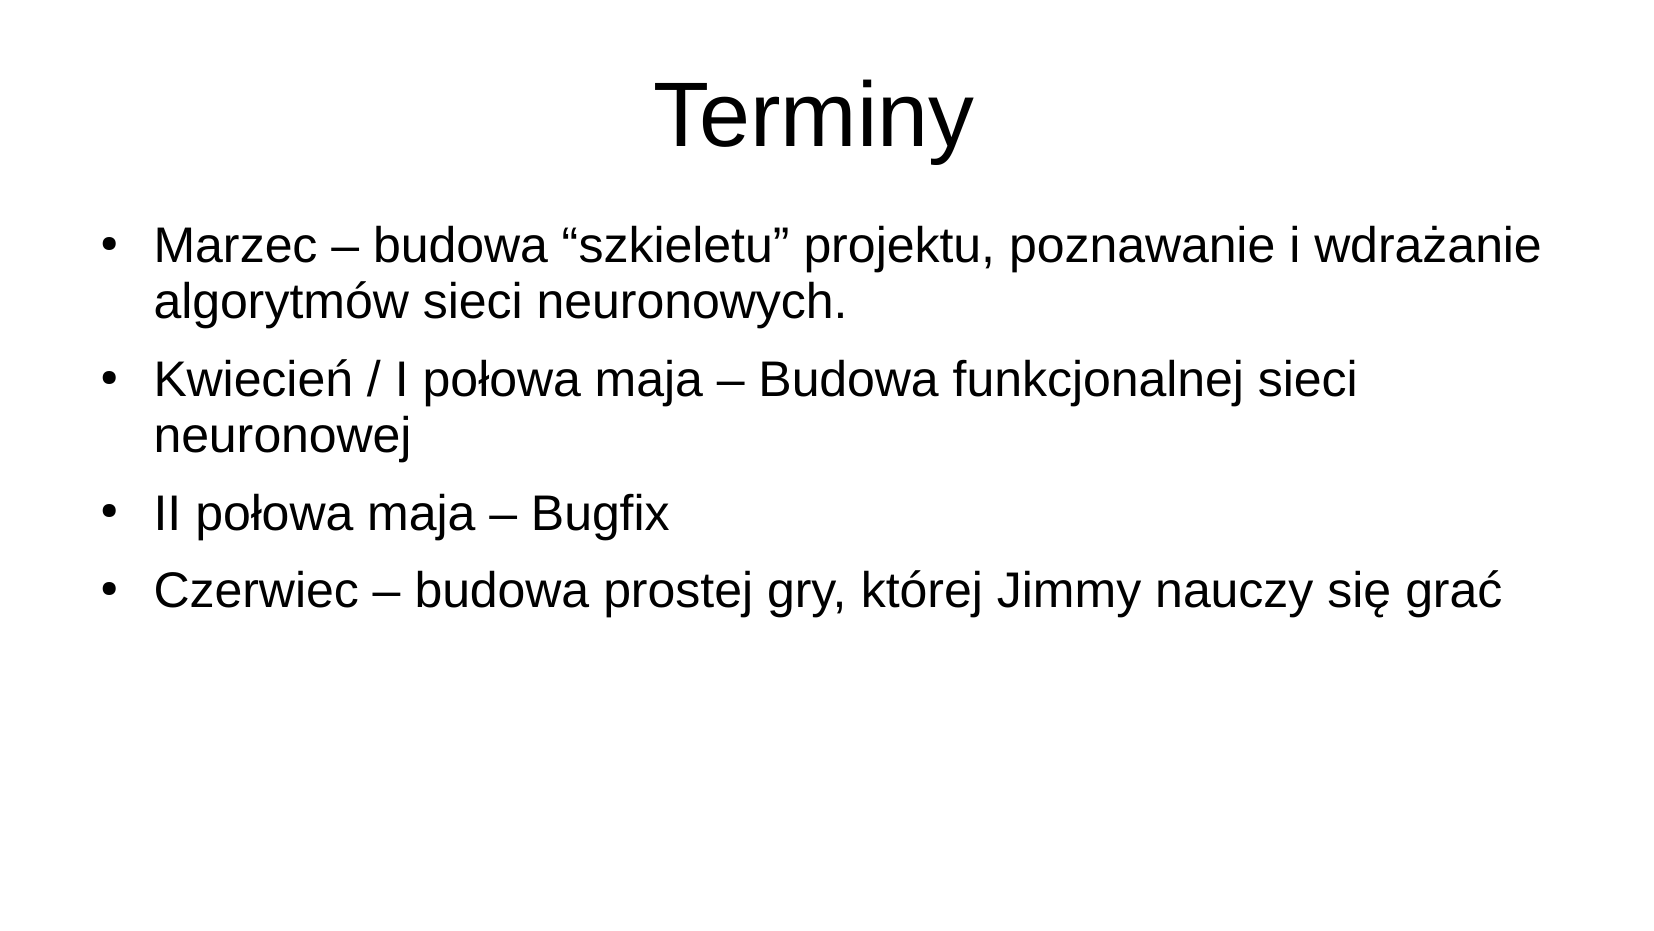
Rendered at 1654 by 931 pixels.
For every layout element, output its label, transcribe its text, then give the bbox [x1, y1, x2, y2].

list Marzec – budowa “szkieletu” projektu, poznawanie i wdrażanie algorytmów sieci neuronowych. Kwiecień / I połowa maja – Budowa funkcjonalnej sieci neuronowej II połowa maja – Bugfix Czerwiec – budowa prostej gry, której Jimmy nauczy się grać [82, 217, 1571, 758]
title Terminy [82, 37, 1571, 193]
